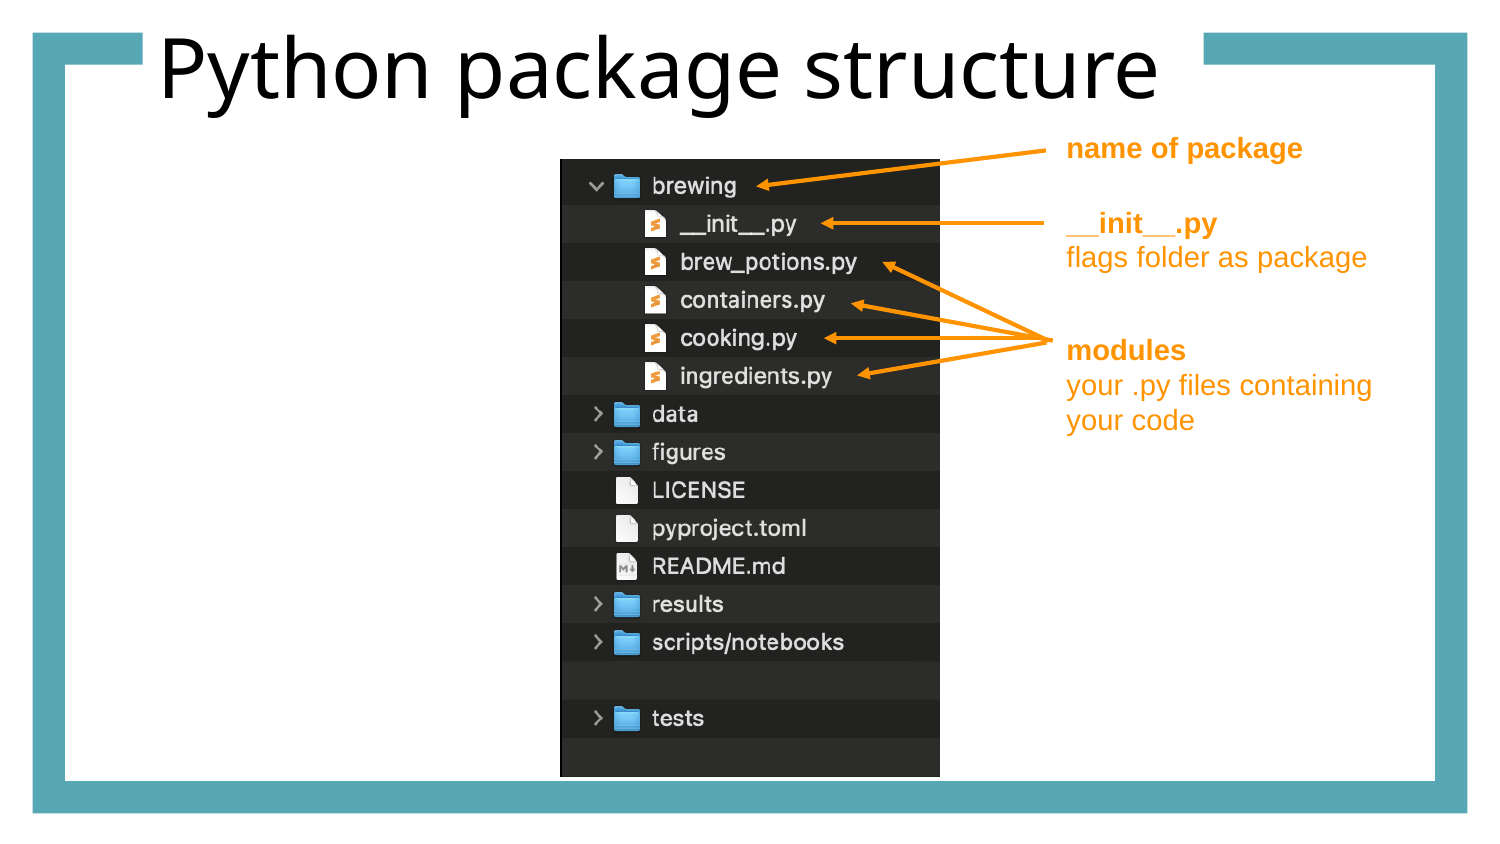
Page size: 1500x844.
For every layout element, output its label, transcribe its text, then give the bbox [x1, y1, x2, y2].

picture [560, 159, 940, 777]
text_box modules your .py files containing your code [1058, 323, 1439, 444]
text_box name of package [1058, 122, 1439, 173]
text_box __init__.py flags folder as package [1058, 196, 1439, 282]
title Python package structure [142, 0, 1204, 150]
